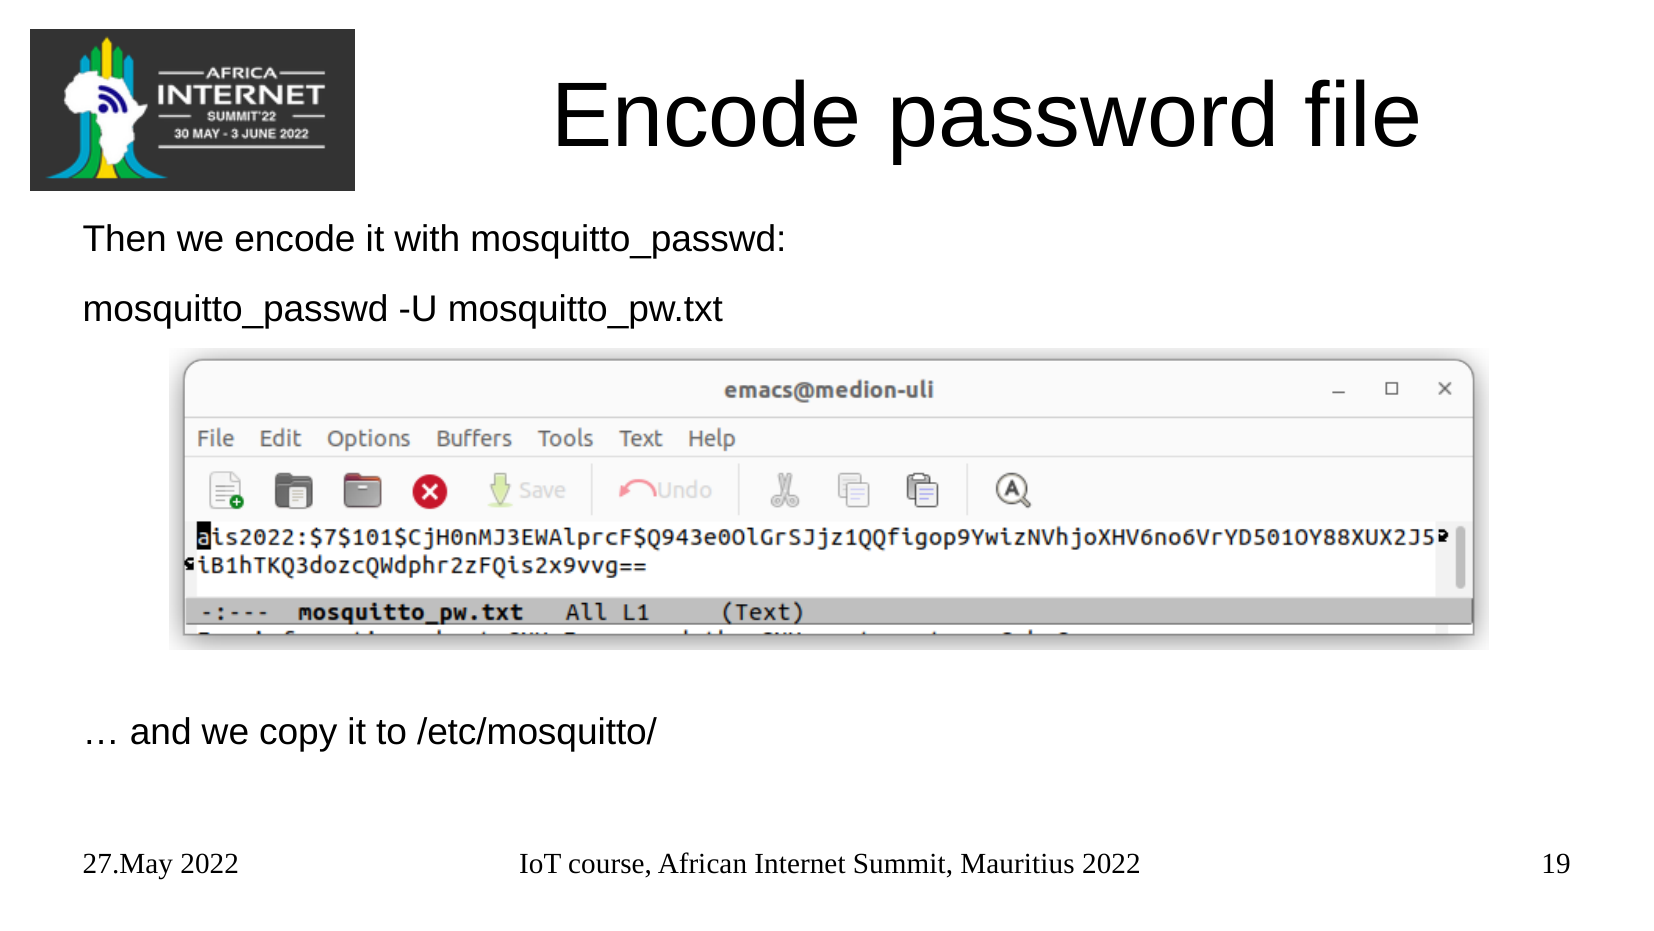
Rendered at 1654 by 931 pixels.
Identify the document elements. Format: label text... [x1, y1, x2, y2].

list Then we encode it with mosquitto_passwd: mosquitto_passwd -U mosquitto_pw.txt … and we copy it to /etc/mosquitto/ [82, 217, 1571, 758]
title Encode password file [403, 37, 1571, 193]
picture [30, 29, 355, 191]
picture [169, 348, 1489, 650]
